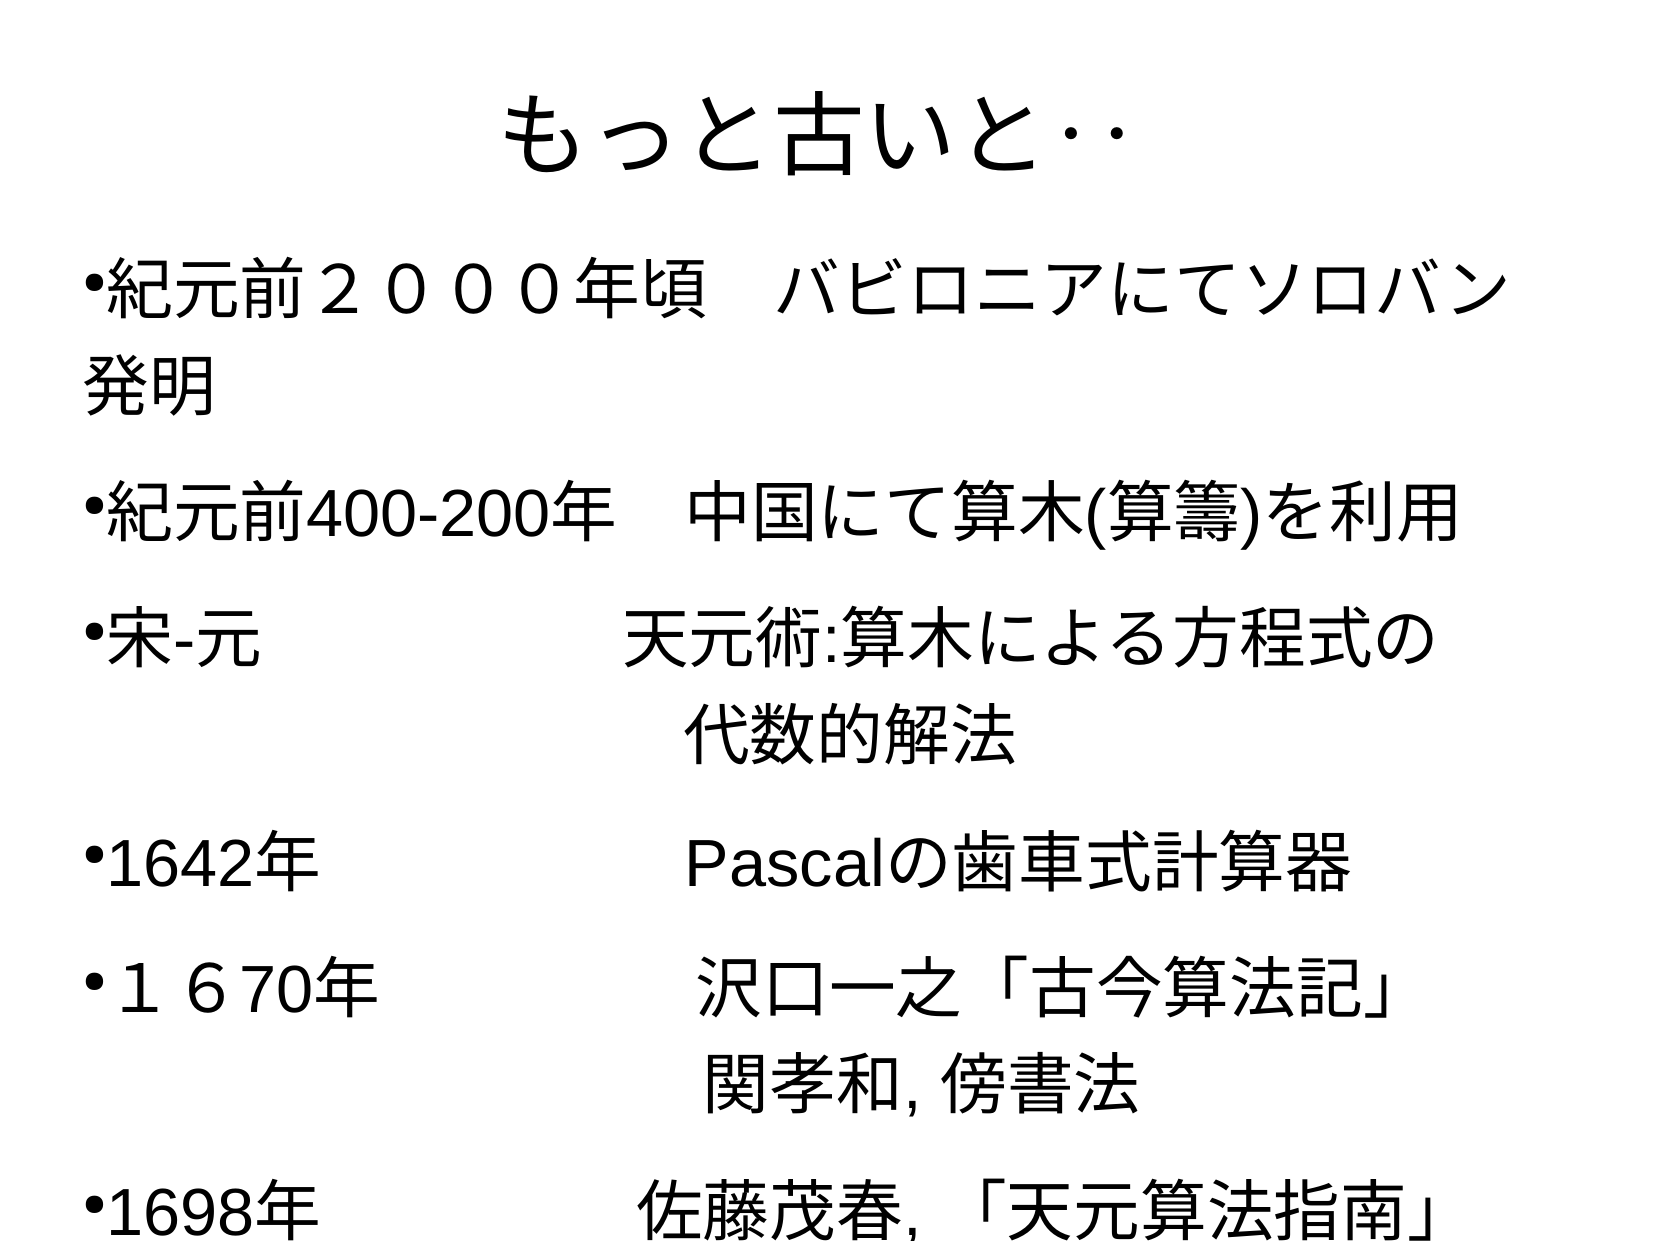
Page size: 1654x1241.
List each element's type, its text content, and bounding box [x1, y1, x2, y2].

list 紀元前２０００年頃 バビロニアにてソロバン発明 紀元前400-200年 中国にて算木(算籌)を利用 宋-元 天元術:算木による方程式の 代数的解法 1642年 Pascalの歯車式計算器 １６70年 沢口一之「古今算法記」 関孝和, 傍書法 1698年 佐藤茂春, 「天元算法指南」 LeibnitzがPascalの歯車式 計算器を改良 1830年代 Babbageの解析機関 [82, 236, 1571, 1241]
title もっと古いと‥ [75, 32, 1564, 226]
